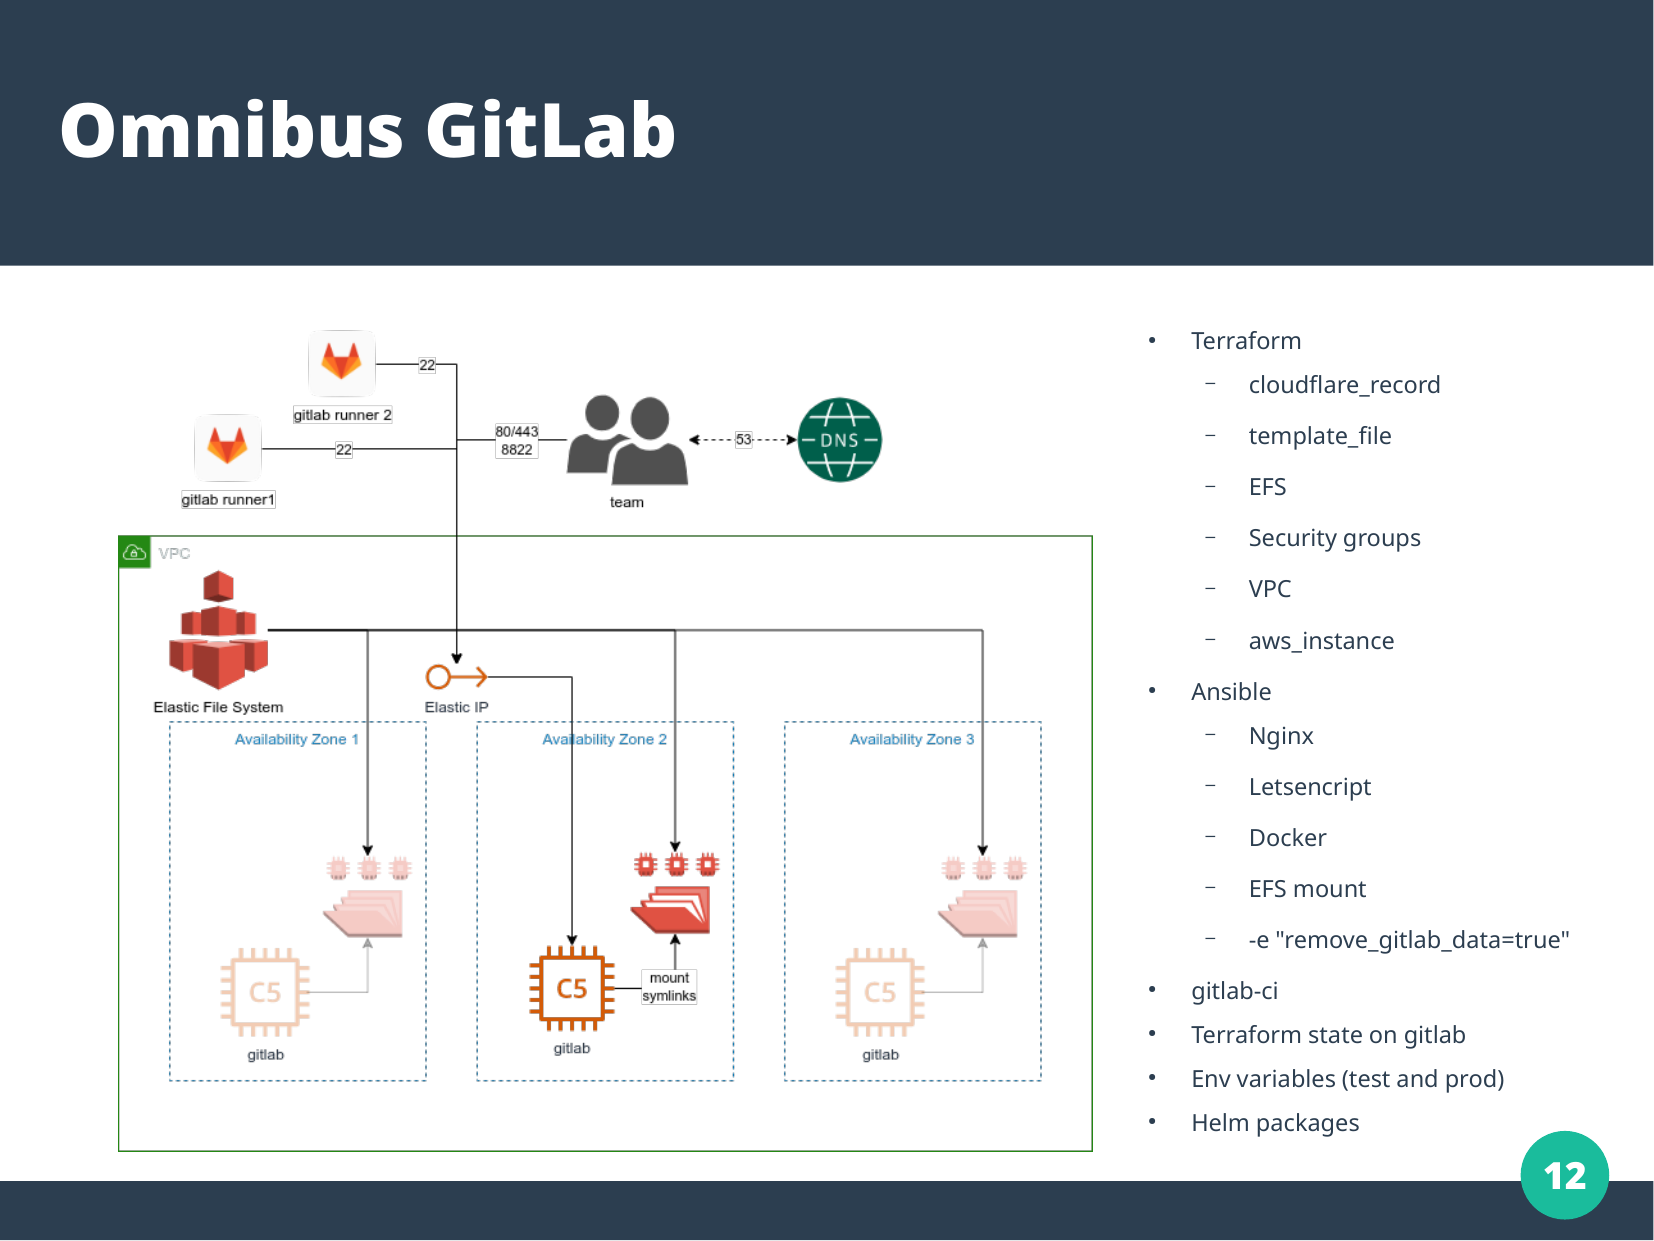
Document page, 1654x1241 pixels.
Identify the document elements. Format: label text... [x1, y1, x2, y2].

title Omnibus GitLab [59, 49, 1595, 207]
list Terraform cloudflare_record template_file EFS Security groups VPC aws_instance Ansible Nginx Letsencript Docker EFS mount -e "remove_gitlab_data=true" gitlab-ci Terraform state on gitlab Env variables (test and prod) Helm packages [1133, 324, 1625, 1152]
picture [118, 324, 1093, 1152]
